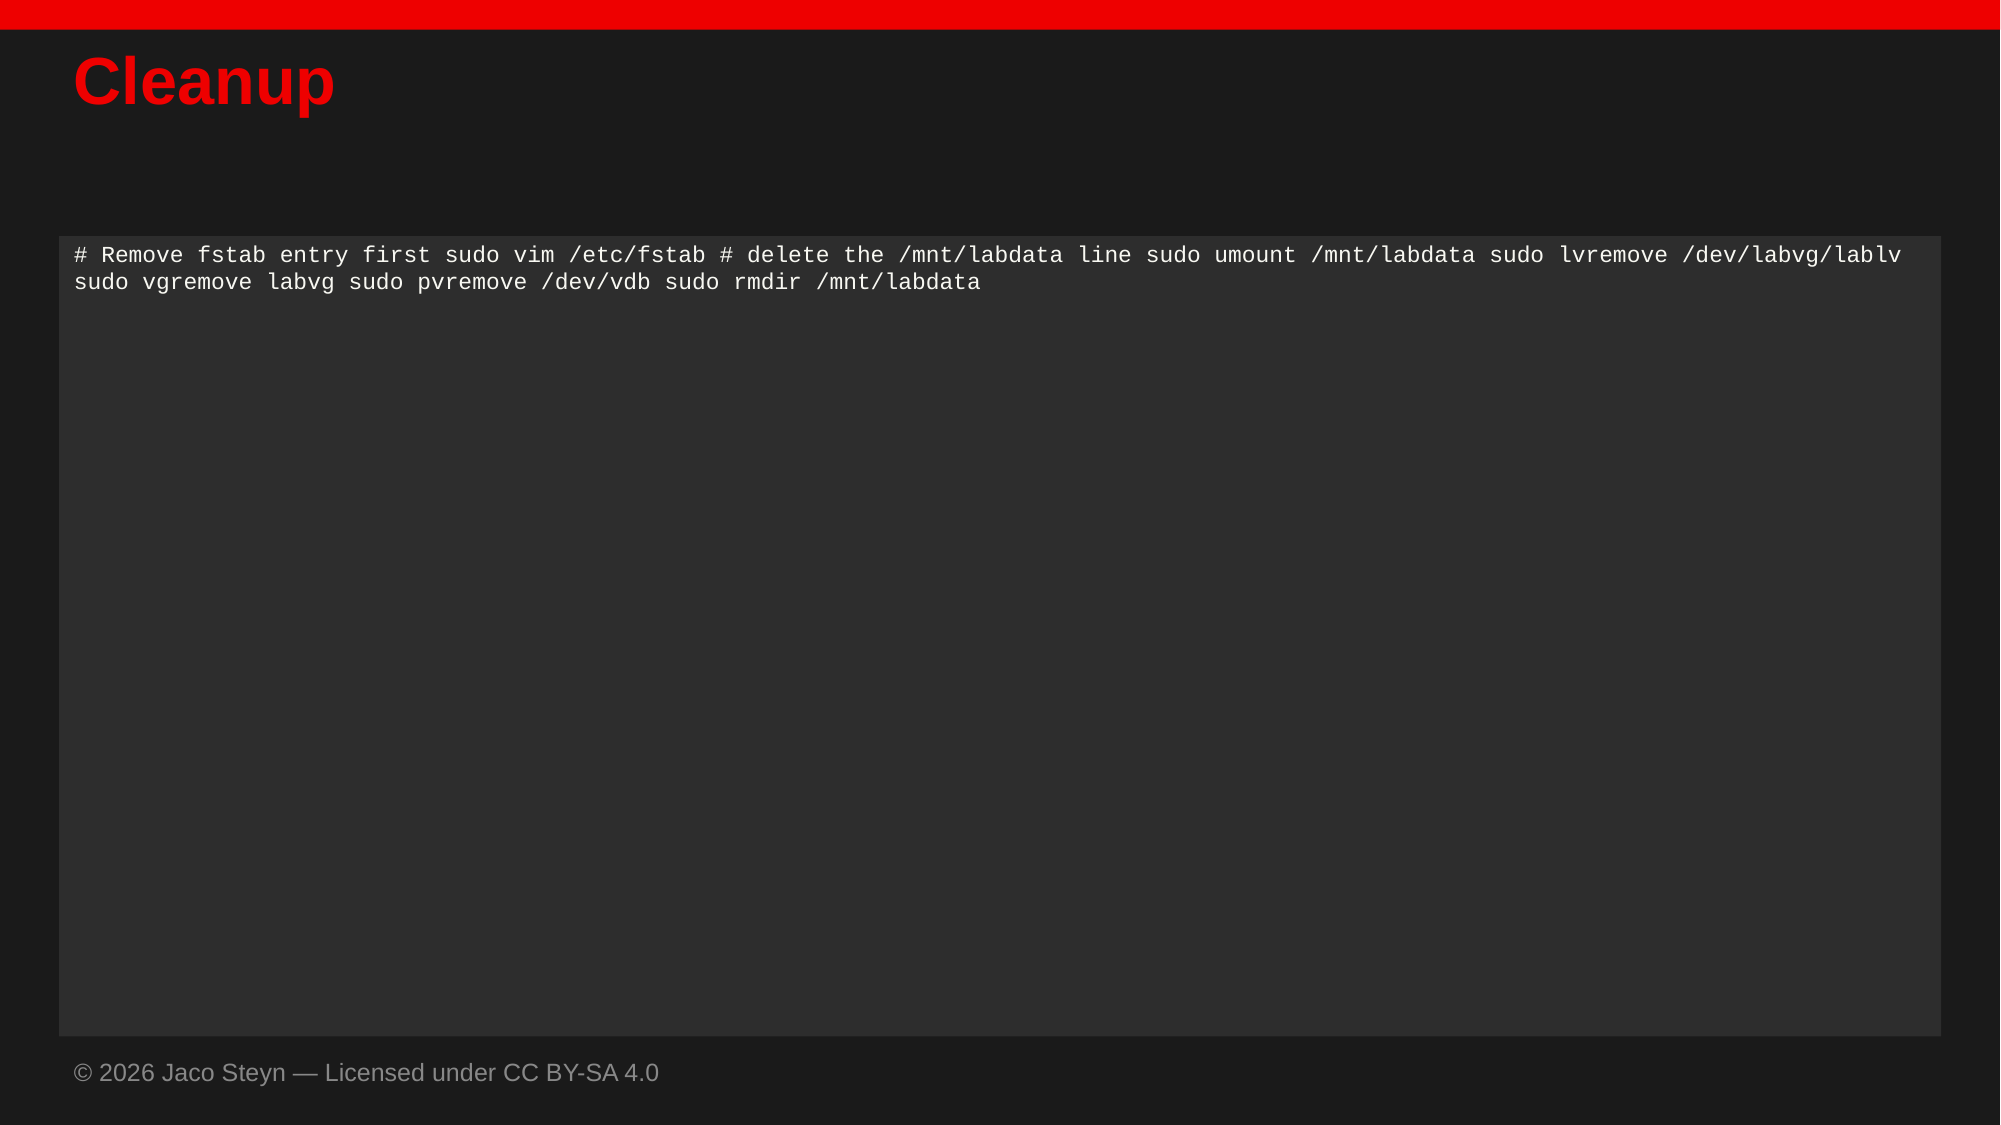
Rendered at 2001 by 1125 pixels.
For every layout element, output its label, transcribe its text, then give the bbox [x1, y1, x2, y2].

text_box [0, 0, 2001, 30]
text_box © 2026 Jaco Steyn — Licensed under CC BY-SA 4.0 [59, 1051, 1942, 1093]
text_box Cleanup [59, 36, 1942, 208]
text_box # Remove fstab entry first sudo vim /etc/fstab # delete the /mnt/labdata line sudo umount /mnt/labdata sudo lvremove /dev/labvg/lablv sudo vgremove labvg sudo pvremove /dev/vdb sudo rmdir /mnt/labdata [59, 236, 1942, 1037]
